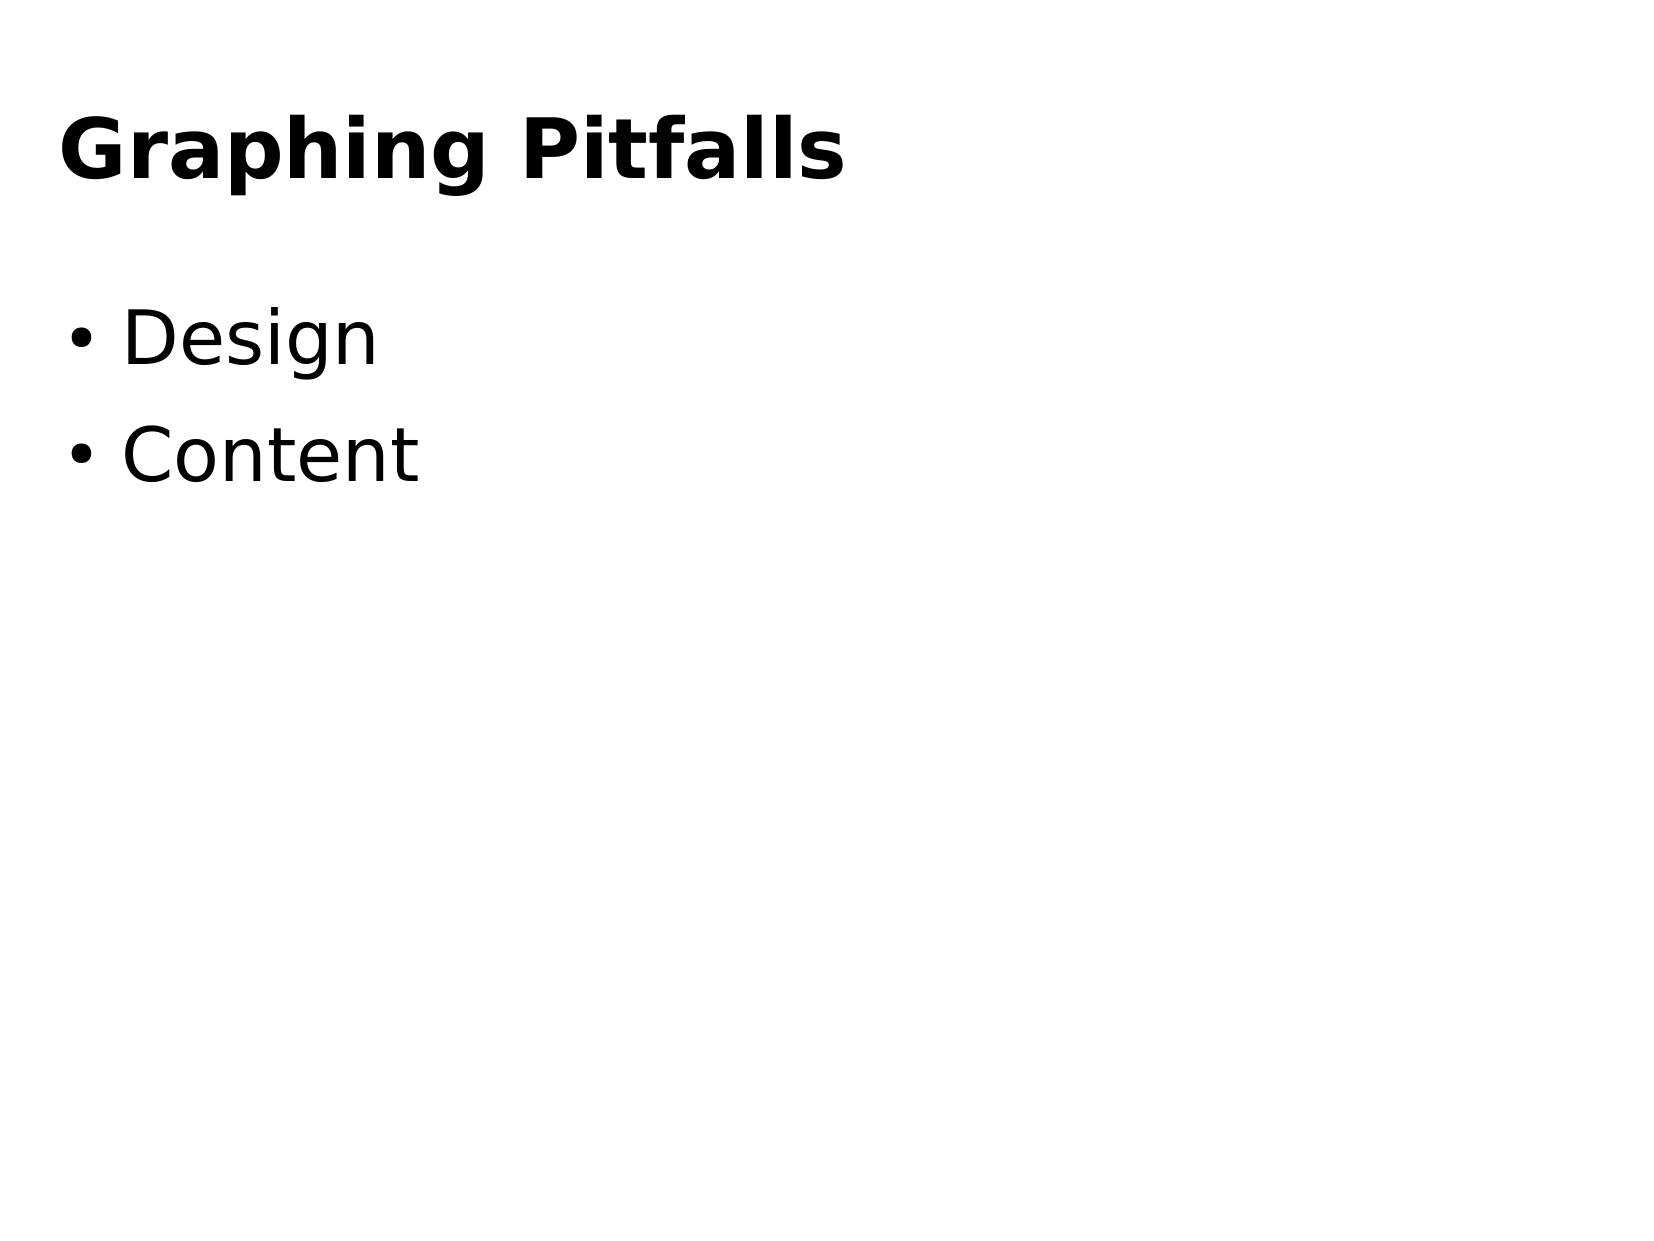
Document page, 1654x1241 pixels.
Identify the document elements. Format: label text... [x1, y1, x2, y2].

title Graphing Pitfalls [59, 75, 1607, 225]
list Design Content [50, 295, 1571, 1099]
